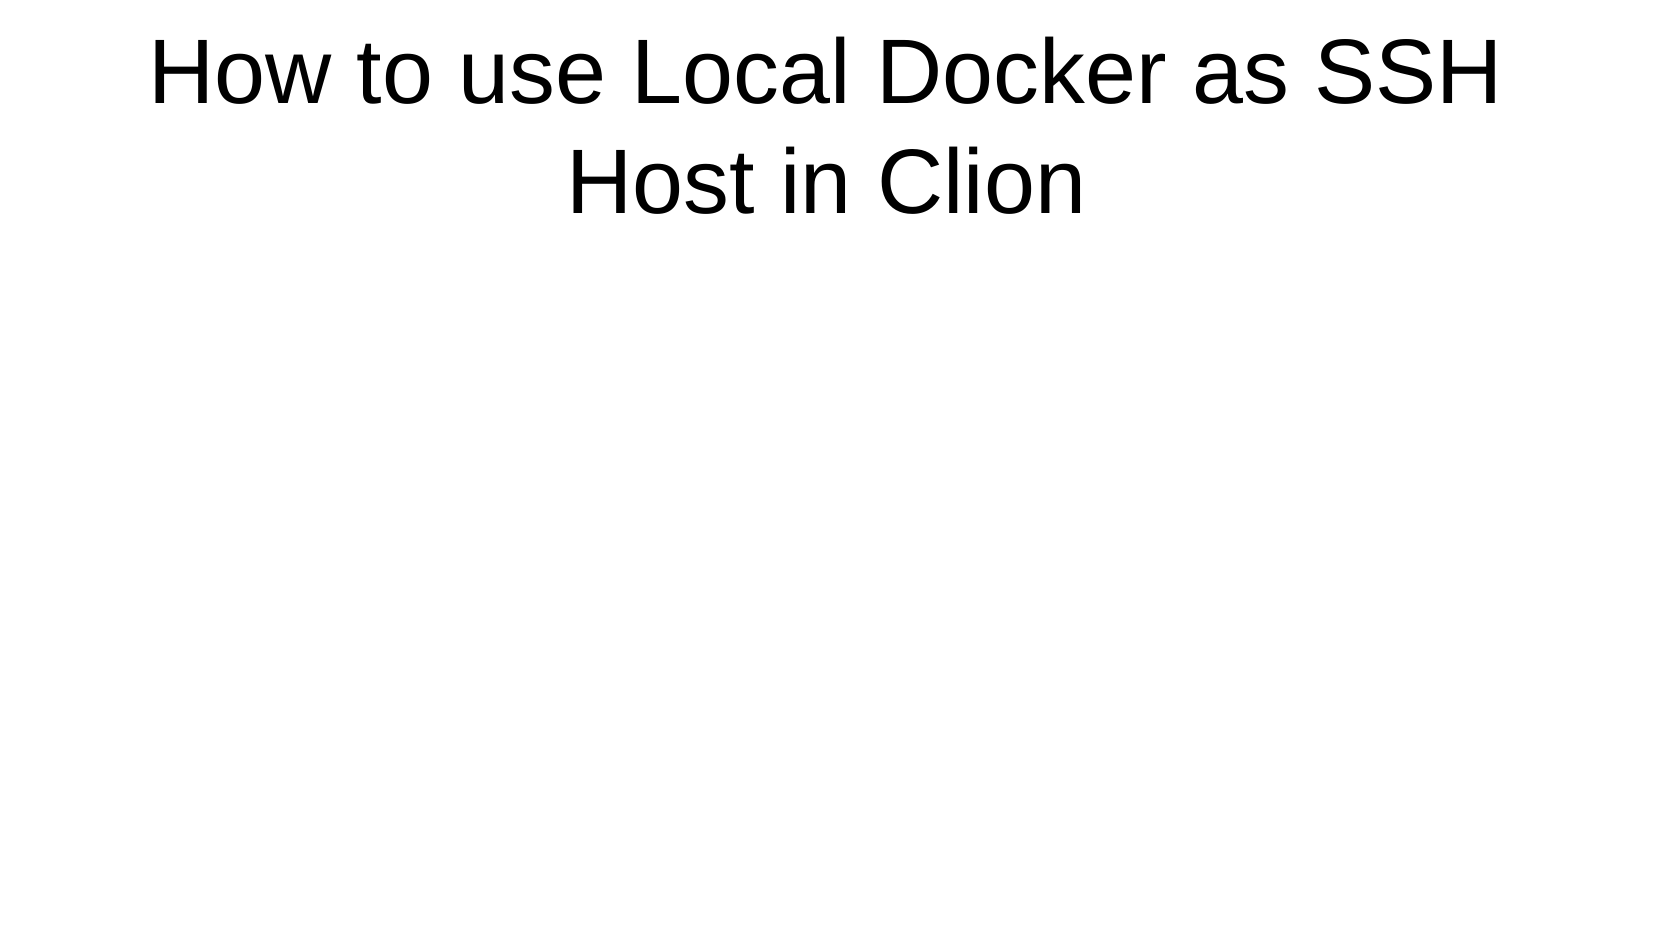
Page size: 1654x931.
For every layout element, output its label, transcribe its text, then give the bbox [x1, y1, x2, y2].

title How to use Local Docker as SSH Host in Clion [82, 12, 1571, 218]
